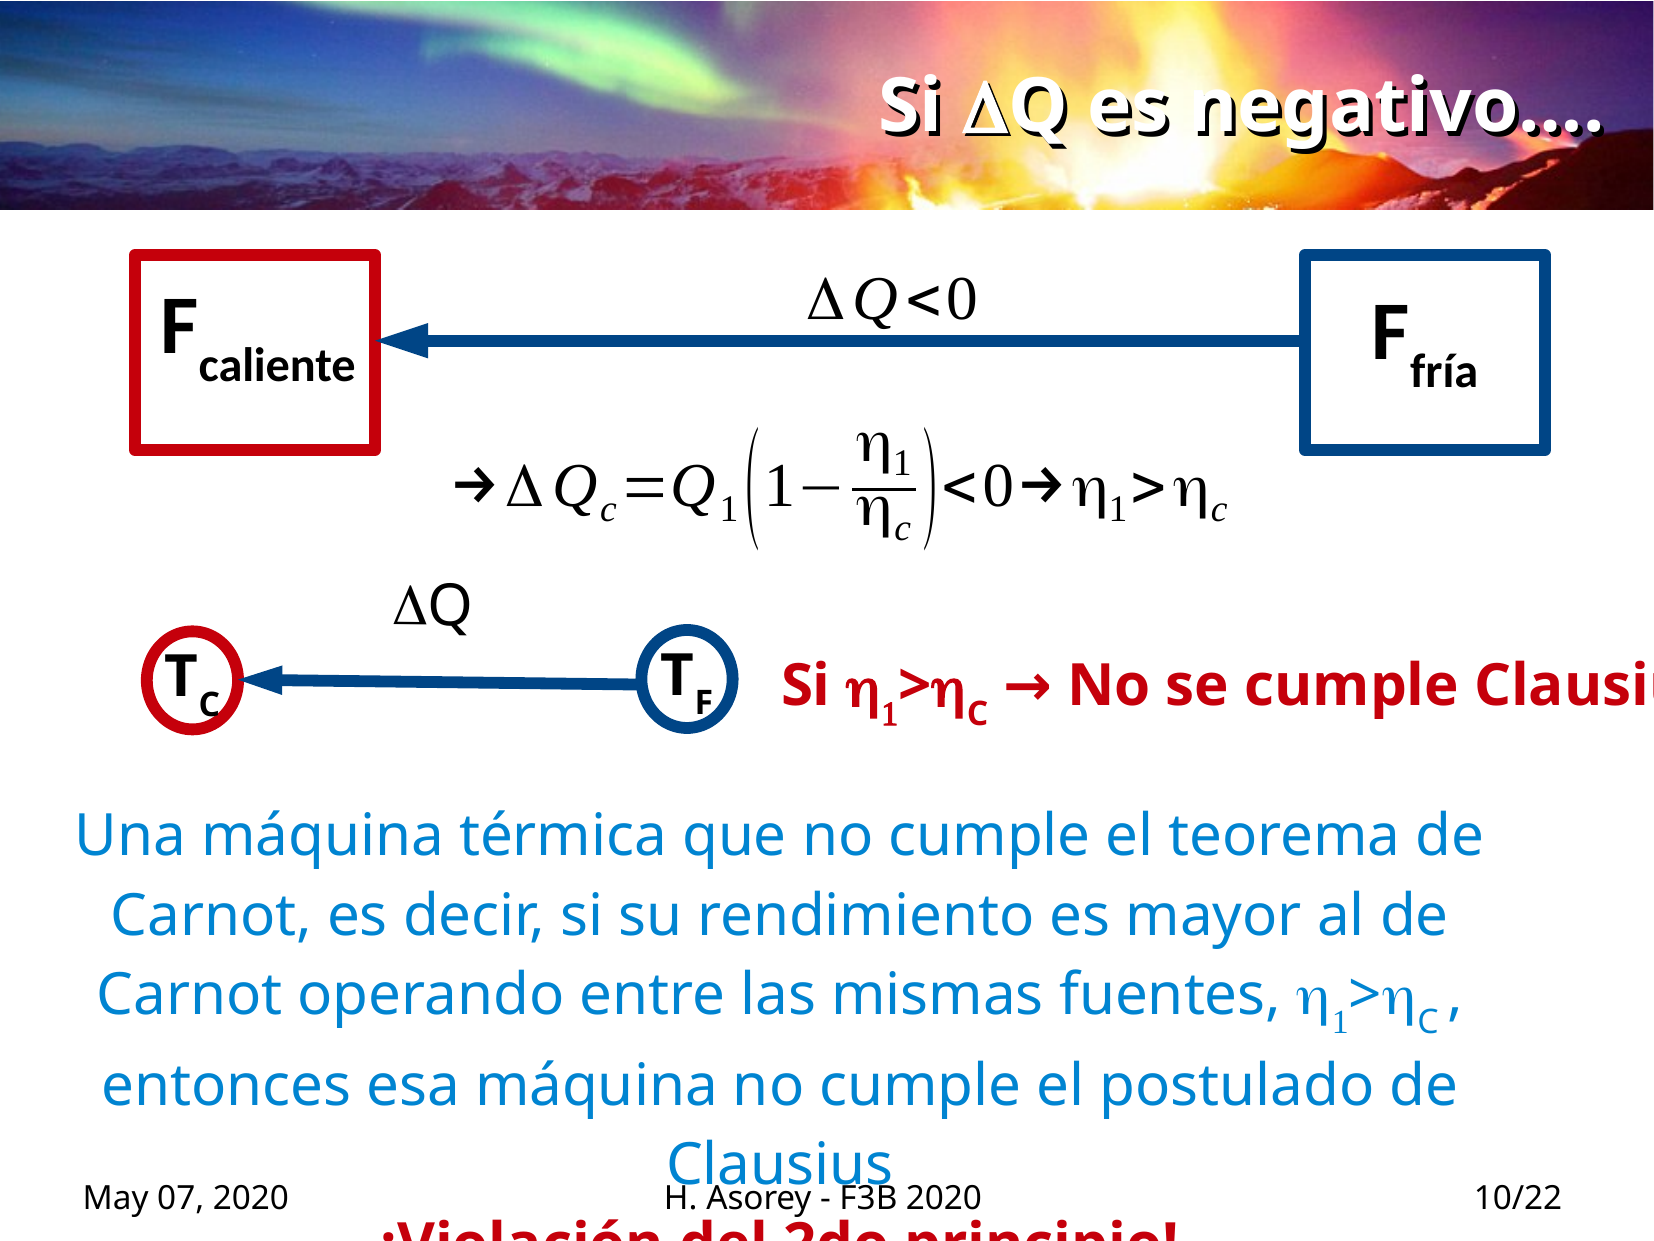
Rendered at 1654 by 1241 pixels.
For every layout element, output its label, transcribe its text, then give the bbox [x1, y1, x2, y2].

chart [798, 262, 985, 332]
title Si DQ es negativo…. [45, 15, 1606, 191]
text_box Una máquina térmica que no cumple el teorema de Carnot, es decir, si su rendimiento es mayor al de Carnot operando entre las mismas fuentes, h1>hC , entonces esa máquina no cumple el postulado de Clausius ¡Violación del 2do principio! [60, 786, 1606, 1239]
text_box Ffría [1305, 289, 1546, 425]
text_box TC [146, 631, 239, 730]
chart [444, 423, 1235, 555]
text_box Si h1>hC → No se cumple Clausius [766, 636, 1627, 736]
text_box TF [641, 630, 733, 728]
text_box Fcaliente [138, 283, 379, 419]
picture [0, 1, 1654, 210]
